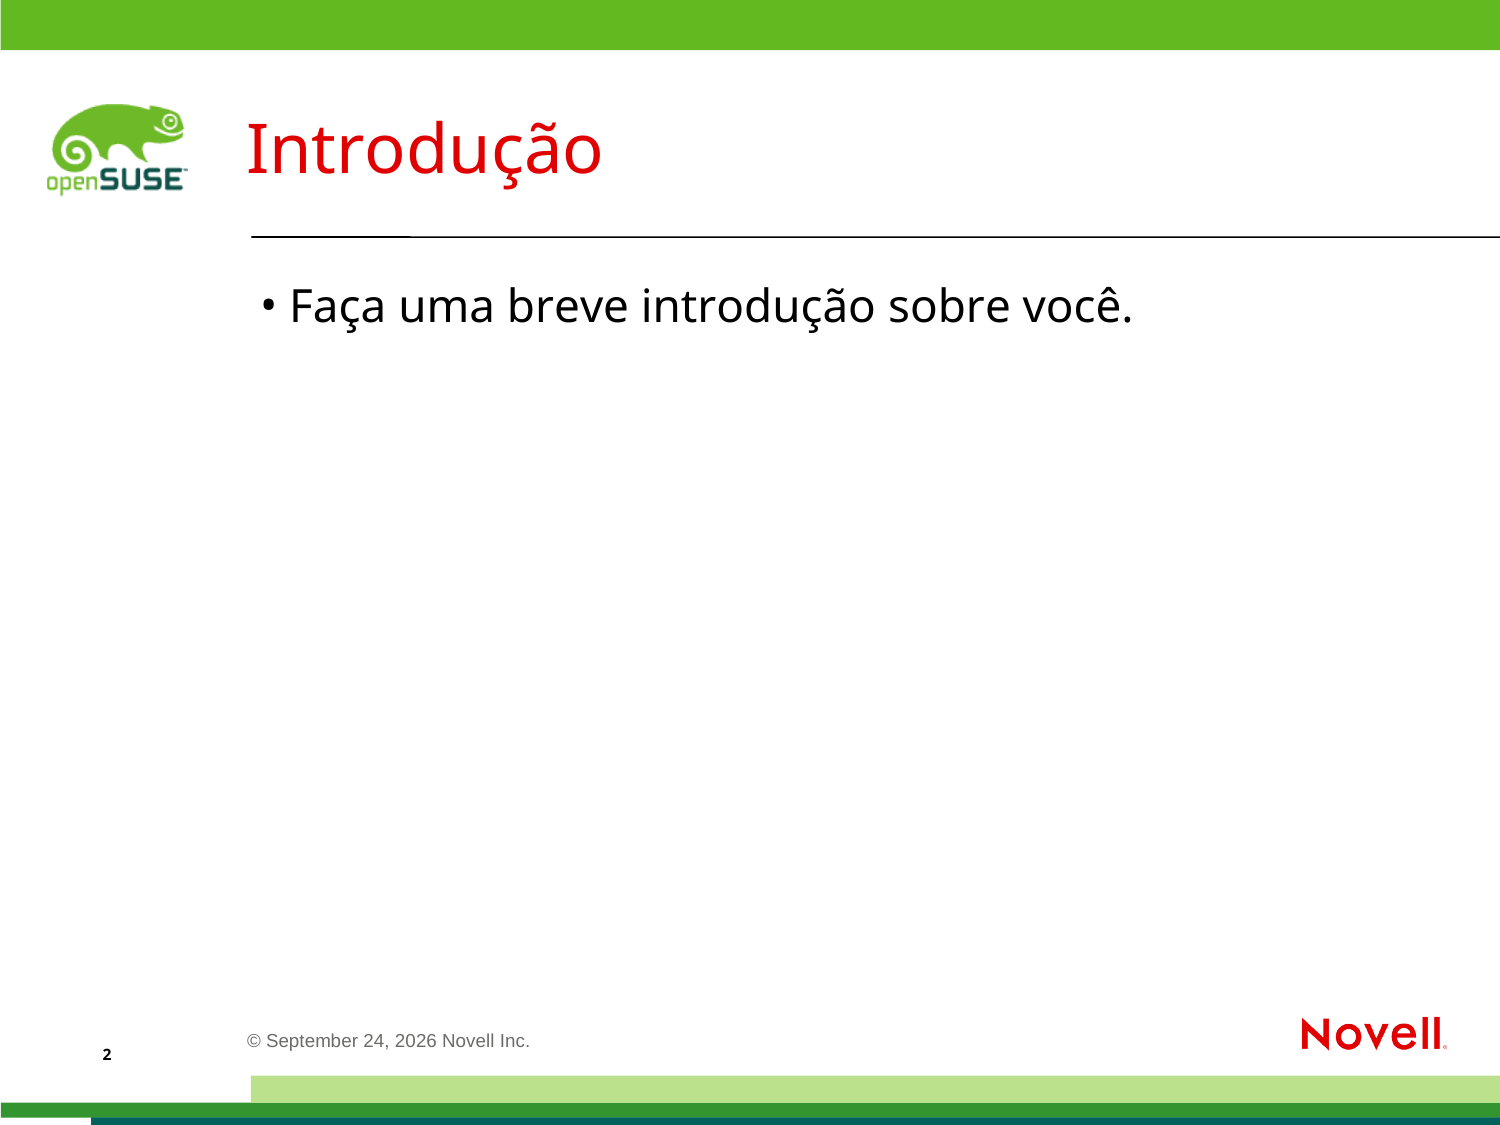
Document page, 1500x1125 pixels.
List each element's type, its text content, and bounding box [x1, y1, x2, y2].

title Introdução [246, 60, 1409, 239]
picture [1295, 1026, 1453, 1056]
list Faça uma breve introdução sobre você. [245, 267, 1458, 1026]
picture [47, 104, 188, 197]
